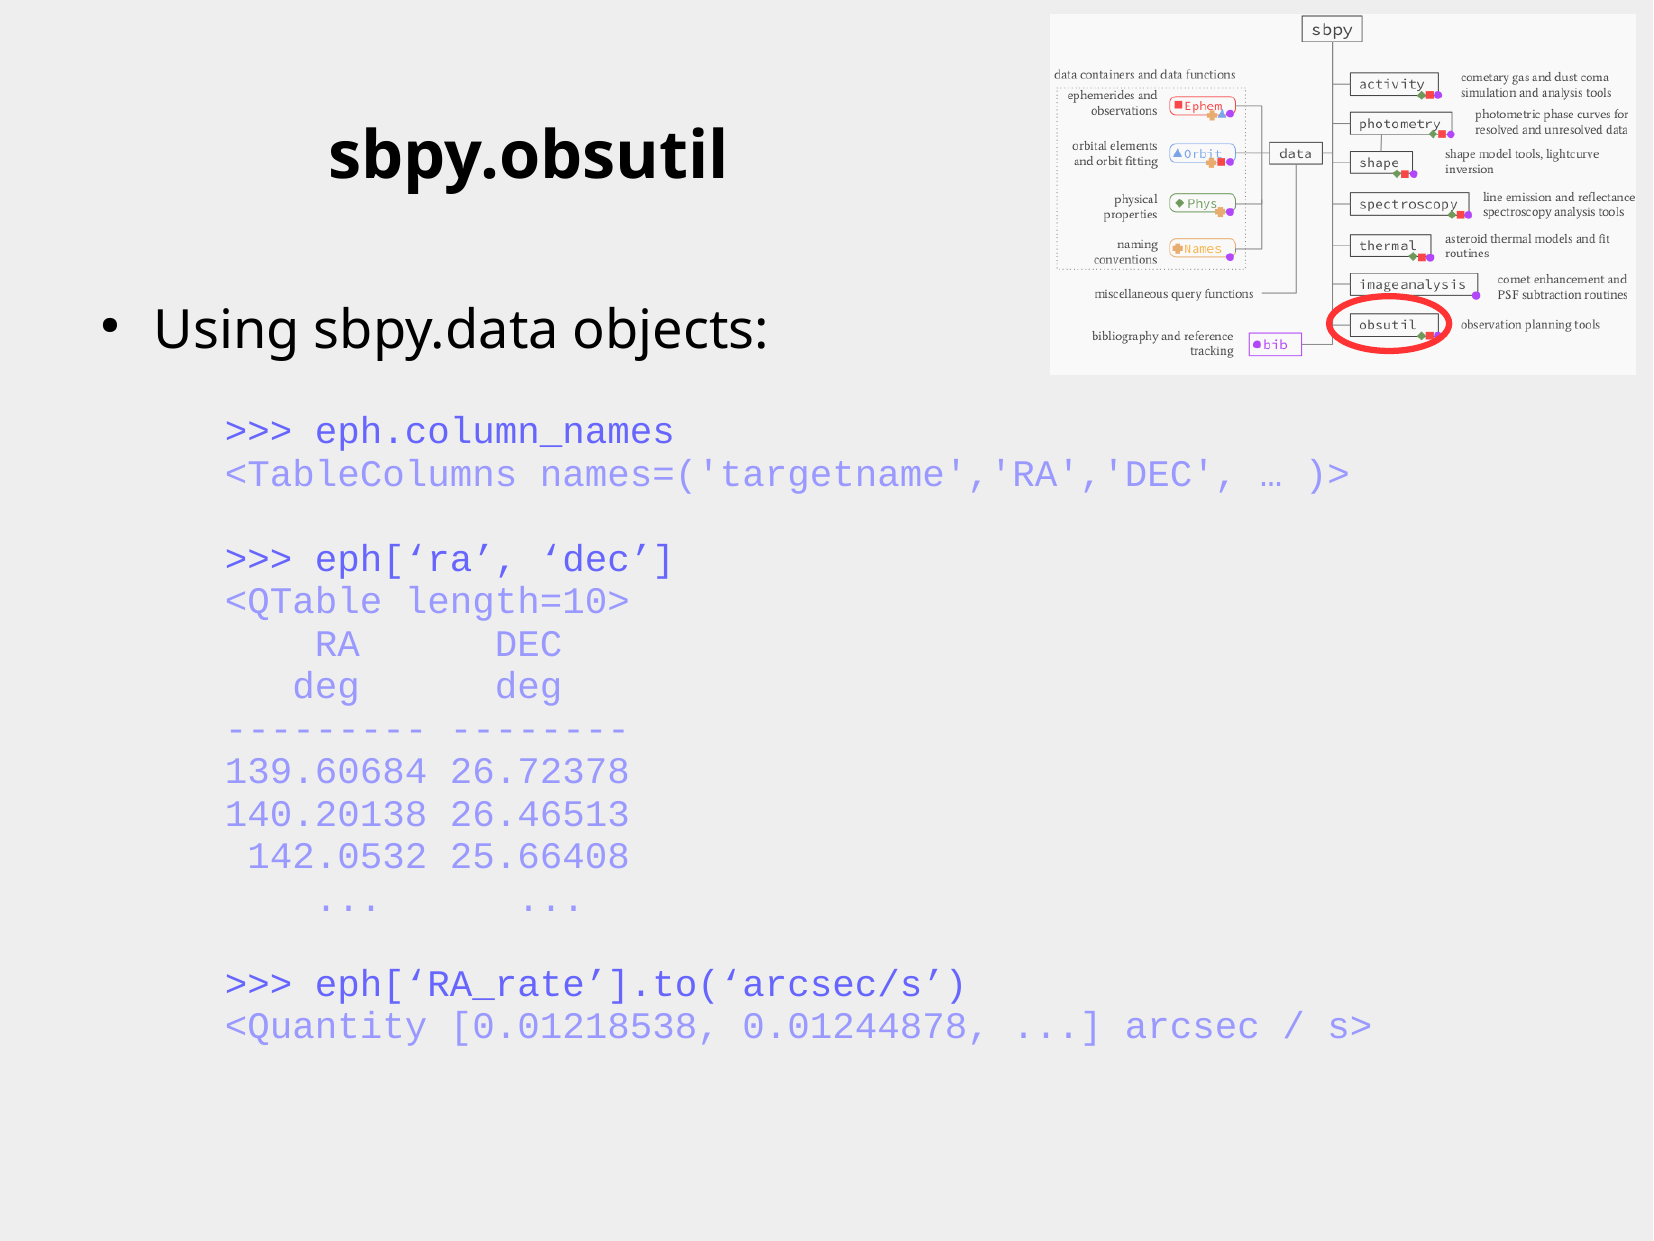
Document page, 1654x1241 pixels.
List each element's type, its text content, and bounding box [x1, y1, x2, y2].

text_box >>> eph.column_names <TableColumns names=('targetname','RA','DEC', … )> >>> eph[‘ra’, ‘dec’] <QTable length=10> RA DEC deg deg --------- -------- 139.60684 26.72378 140.20138 26.46513 142.0532 25.66408 ... ... >>> eph[‘RA_rate’].to(‘arcsec/s’) <Quantity [0.01218538, 0.01244878, ...] arcsec / s> [210, 405, 1617, 1058]
list Using sbpy.data objects: [82, 290, 1571, 1171]
title sbpy.obsutil [82, 49, 976, 257]
picture [1050, 15, 1636, 376]
